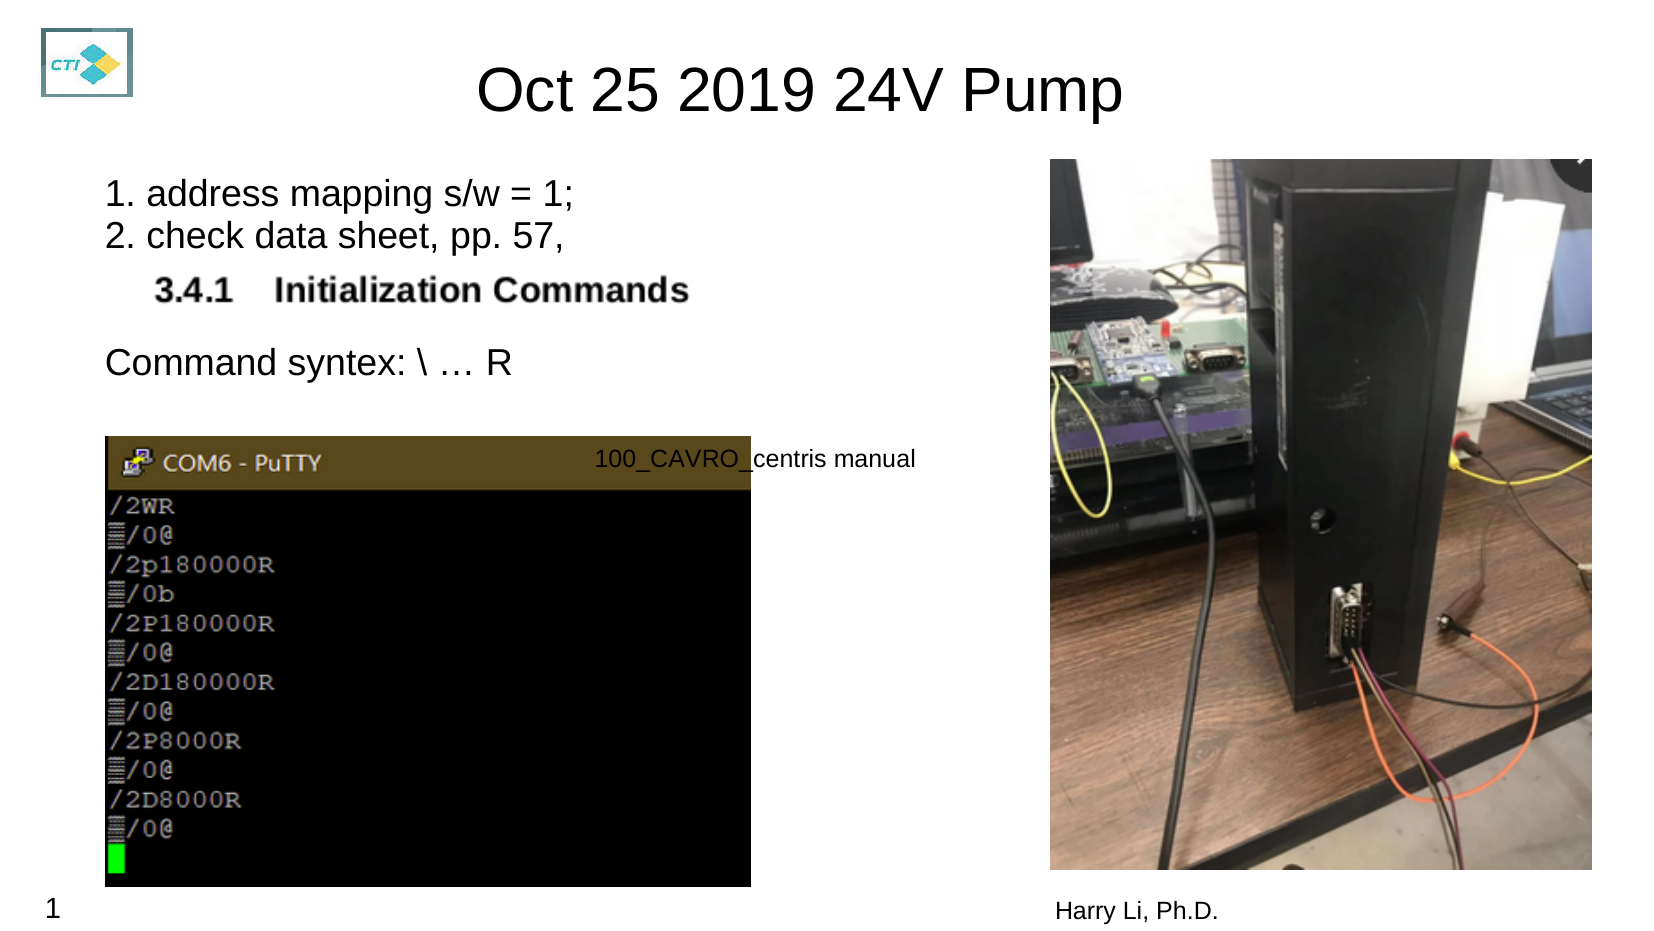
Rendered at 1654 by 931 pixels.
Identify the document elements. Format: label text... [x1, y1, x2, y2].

text_box Harry Li, Ph.D. [1040, 888, 1585, 931]
text_box 1. address mapping s/w = 1; 2. check data sheet, pp. 57, Command syntex: \ … R [90, 165, 721, 437]
title Oct 25 2019 24V Pump [82, 10, 1571, 166]
picture [144, 263, 706, 316]
text_box 100_CAVRO_centris manual [579, 437, 1087, 498]
picture [1050, 159, 1592, 871]
picture [41, 28, 133, 97]
picture [105, 436, 751, 887]
text_box 1 [29, 885, 106, 931]
